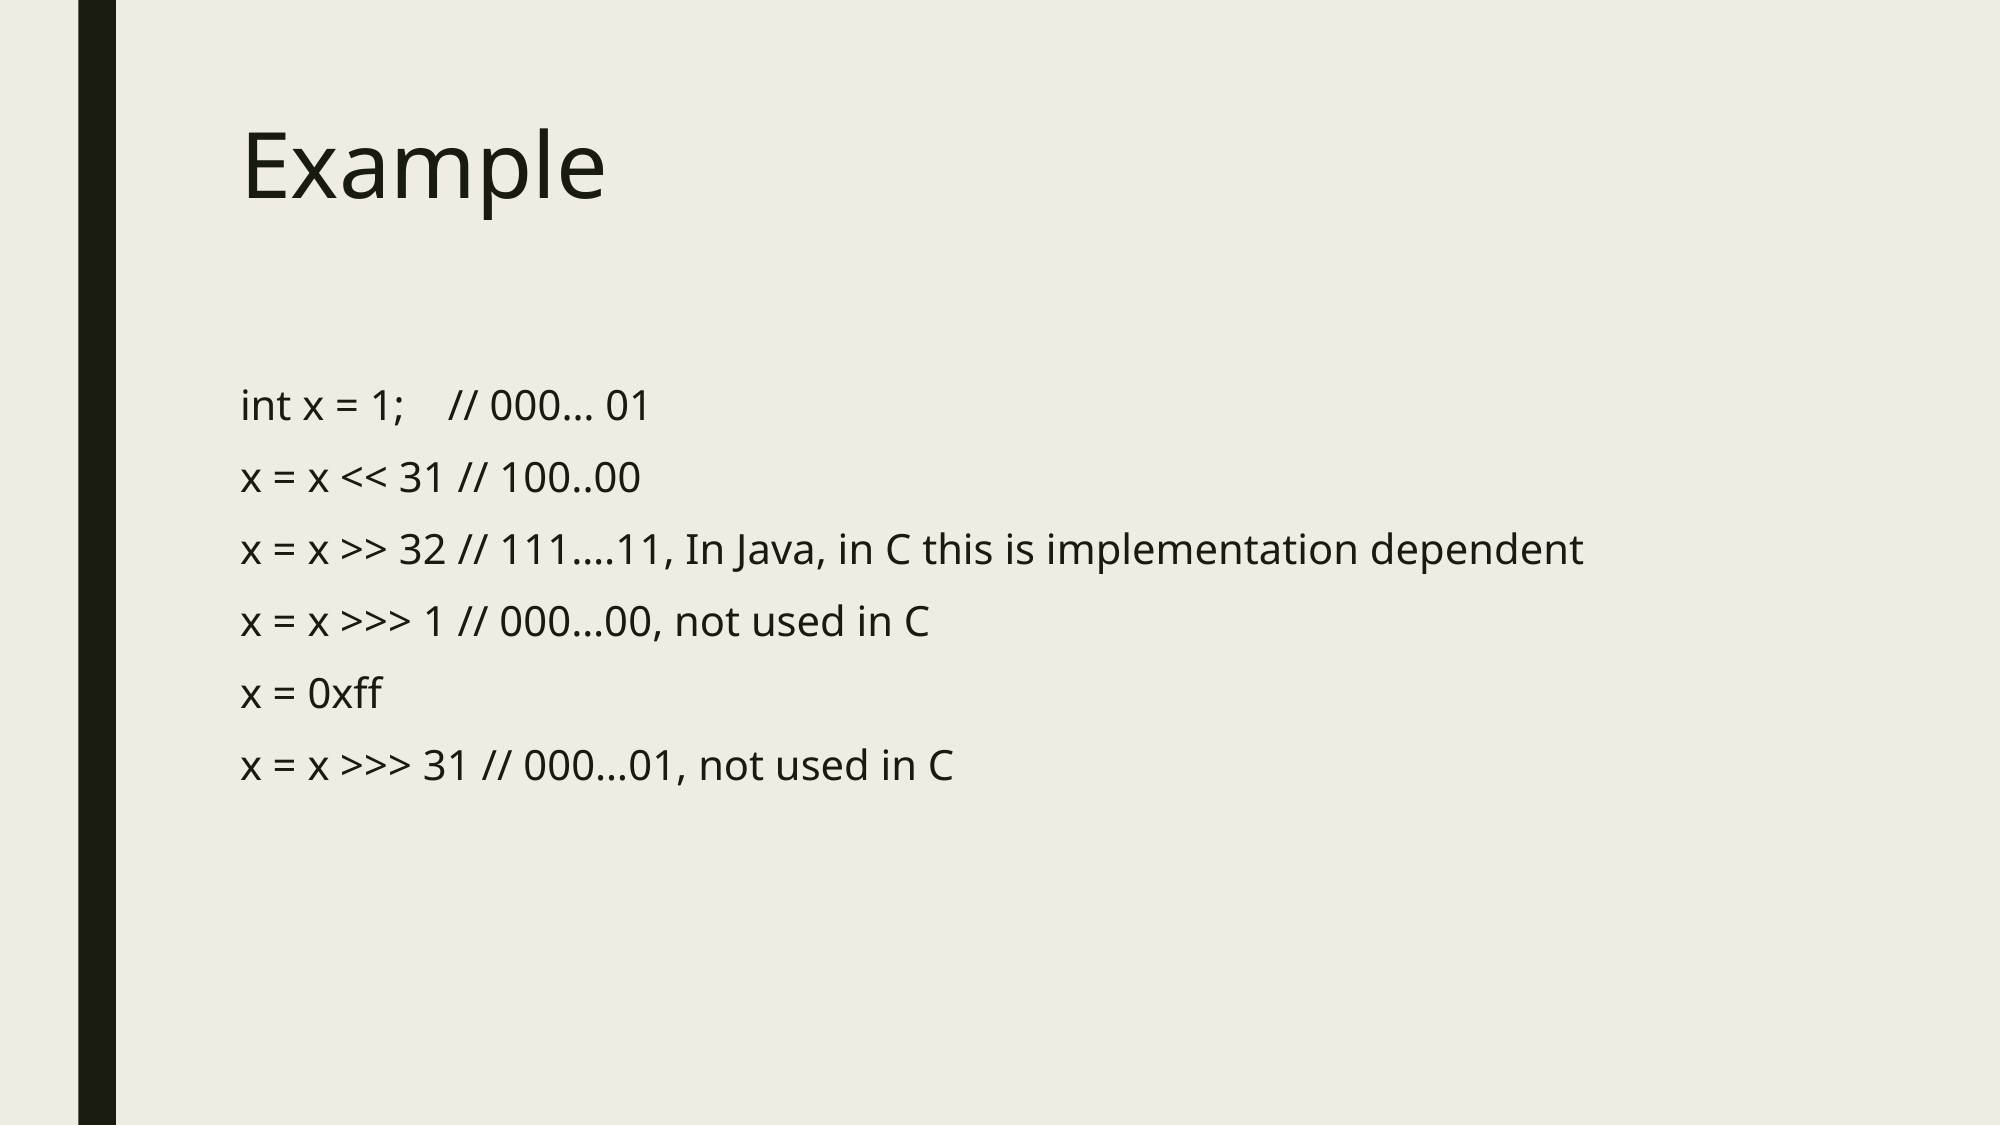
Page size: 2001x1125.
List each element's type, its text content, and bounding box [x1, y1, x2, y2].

title Example [225, 112, 1800, 357]
list int x = 1; // 000… 01 x = x << 31 // 100..00 x = x >> 32 // 111….11, In Java, in C this is implementation dependent x = x >>> 1 // 000…00, not used in C x = 0xff x = x >>> 31 // 000…01, not used in C [225, 375, 1800, 963]
